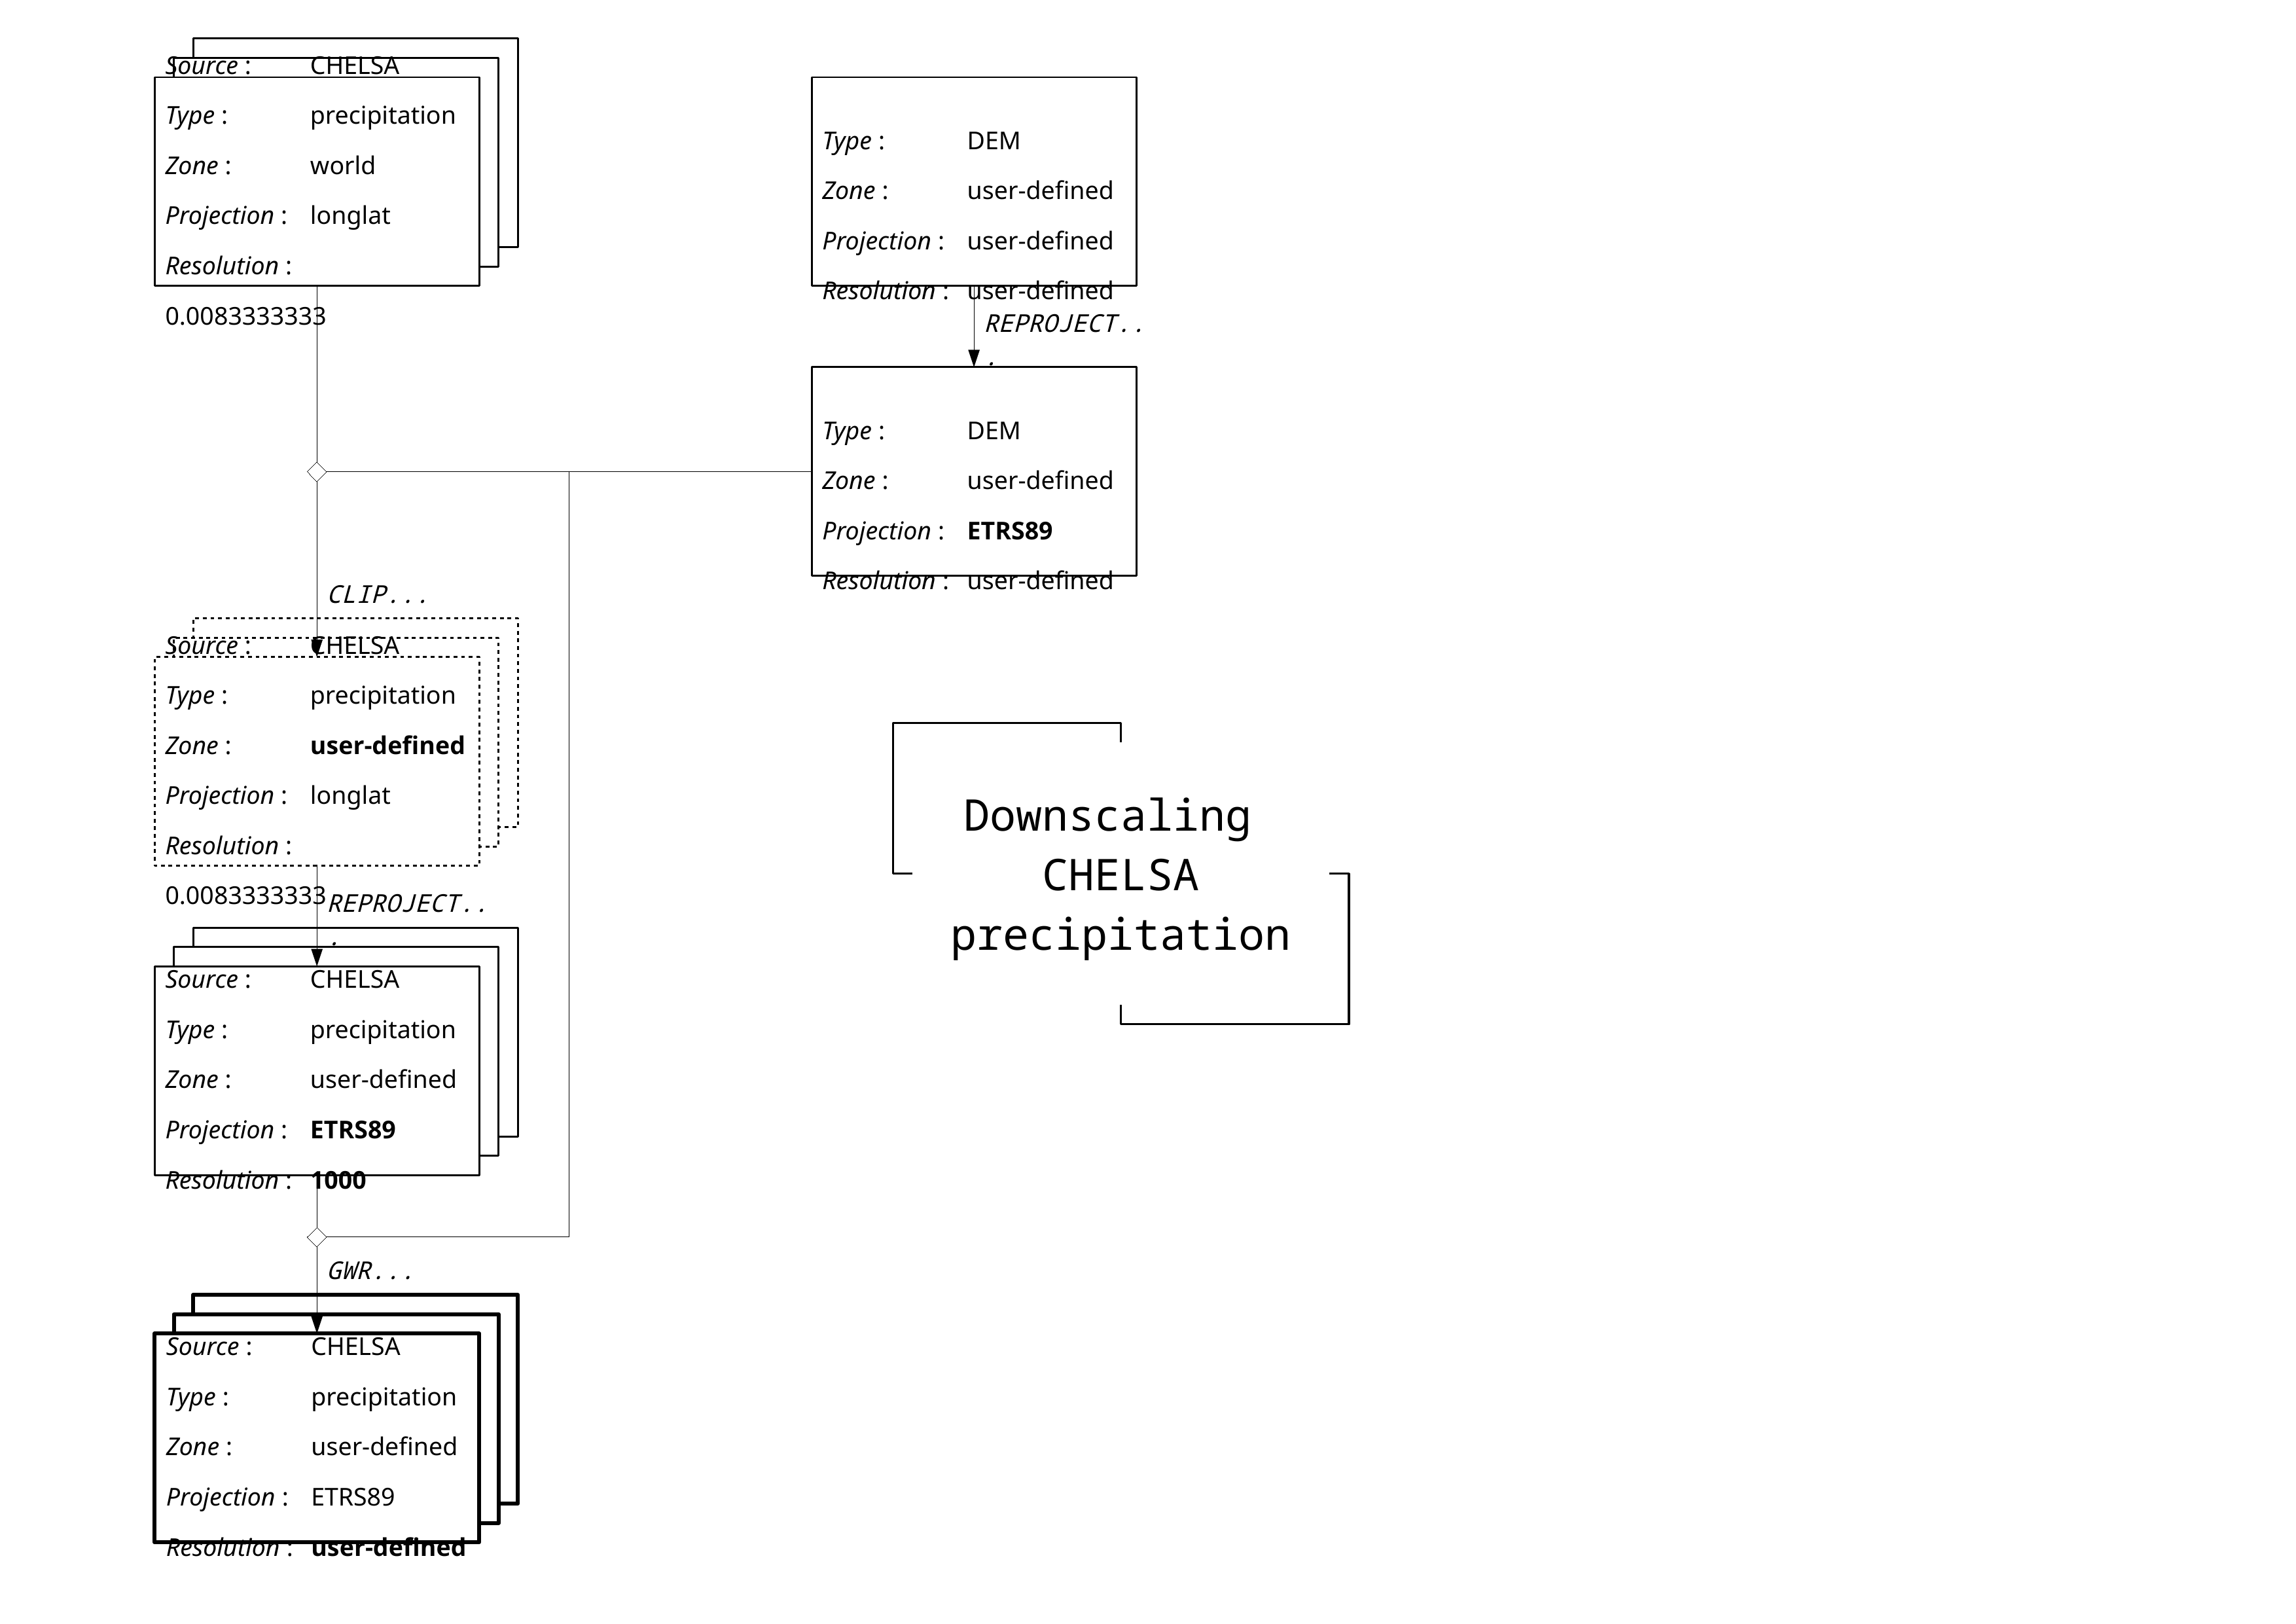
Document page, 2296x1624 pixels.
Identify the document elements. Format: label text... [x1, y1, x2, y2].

text_box [173, 947, 317, 965]
text_box [307, 1227, 327, 1247]
text_box [317, 1314, 499, 1523]
text_box [173, 618, 317, 657]
text_box Source : CHELSA Type : precipitation Zone : world Projection : longlat Resolution : 0.0083333333 [154, 77, 480, 286]
text_box [317, 618, 518, 847]
text_box [193, 38, 518, 247]
text_box Downscaling CHELSA precipitation [912, 742, 1330, 1005]
text_box REPROJECT... [974, 301, 1160, 344]
text_box [389, 60, 394, 67]
text_box [173, 1314, 317, 1331]
text_box GWR... [317, 1248, 503, 1291]
text_box [317, 1295, 518, 1504]
text_box Source : CHELSA Type : precipitation Zone : user-defined Projection : longlat Resolution : 0.0083333333 [154, 657, 480, 866]
text_box [317, 947, 499, 1156]
text_box Source : CHELSA Type : precipitation Zone : user-defined Projection : ETRS89 Resolution : user-defined [154, 1333, 480, 1543]
text_box [193, 1295, 317, 1312]
text_box Source : CHELSA Type : precipitation Zone : user-defined Projection : ETRS89 Resolution : 1000 [154, 966, 480, 1176]
text_box REPROJECT... [317, 881, 503, 924]
text_box [307, 461, 327, 482]
text_box [193, 928, 317, 946]
text_box [330, 58, 339, 64]
text_box CLIP... [317, 572, 503, 615]
text_box [317, 928, 518, 1137]
text_box Type : DEM Zone : user-defined Projection : ETRS89 Resolution : user-defined [812, 367, 1137, 576]
text_box Type : DEM Zone : user-defined Projection : user-defined Resolution : user-defined [812, 77, 1137, 286]
text_box [173, 58, 499, 267]
